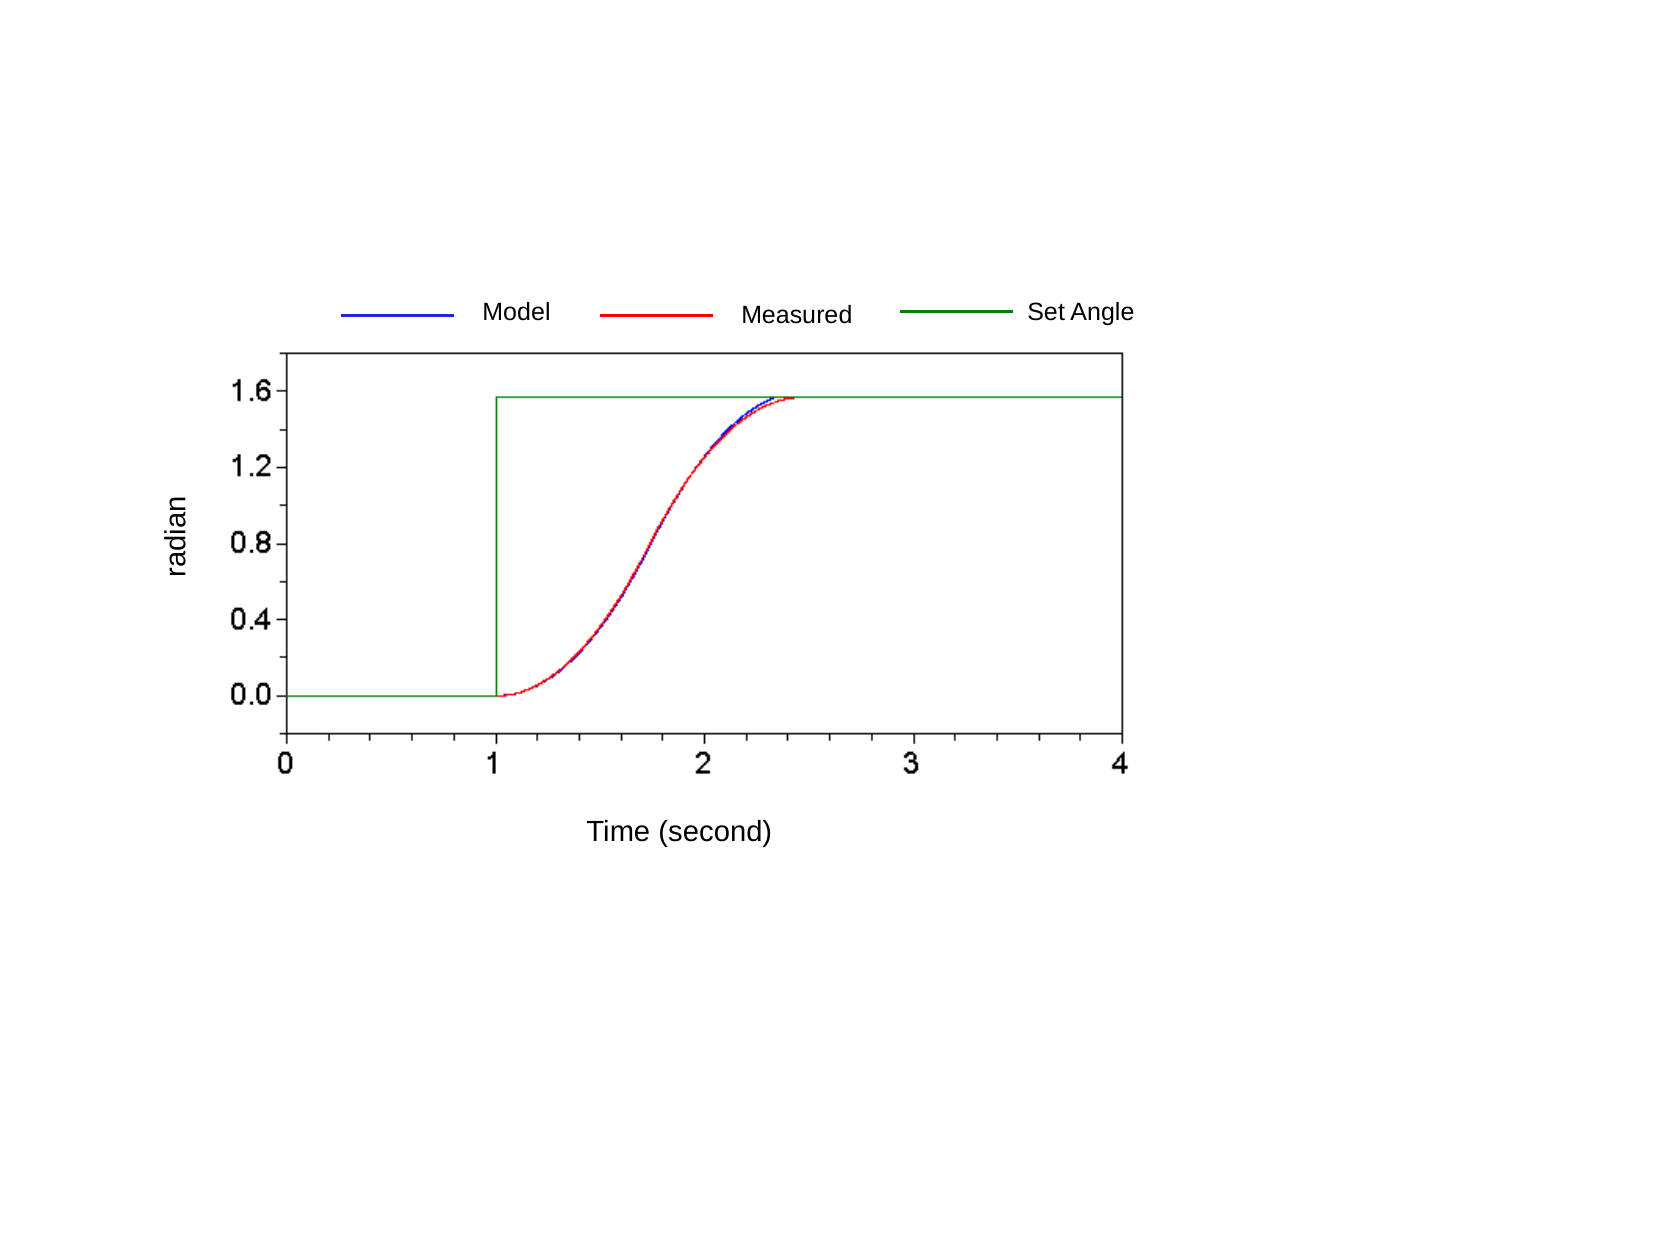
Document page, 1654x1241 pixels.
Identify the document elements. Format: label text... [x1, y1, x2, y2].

text_box Set Angle [1012, 289, 1187, 333]
text_box Model [467, 289, 726, 333]
text_box radian [150, 368, 201, 706]
picture [219, 334, 1139, 788]
text_box Time (second) [570, 806, 908, 858]
text_box Measured [726, 289, 1123, 338]
